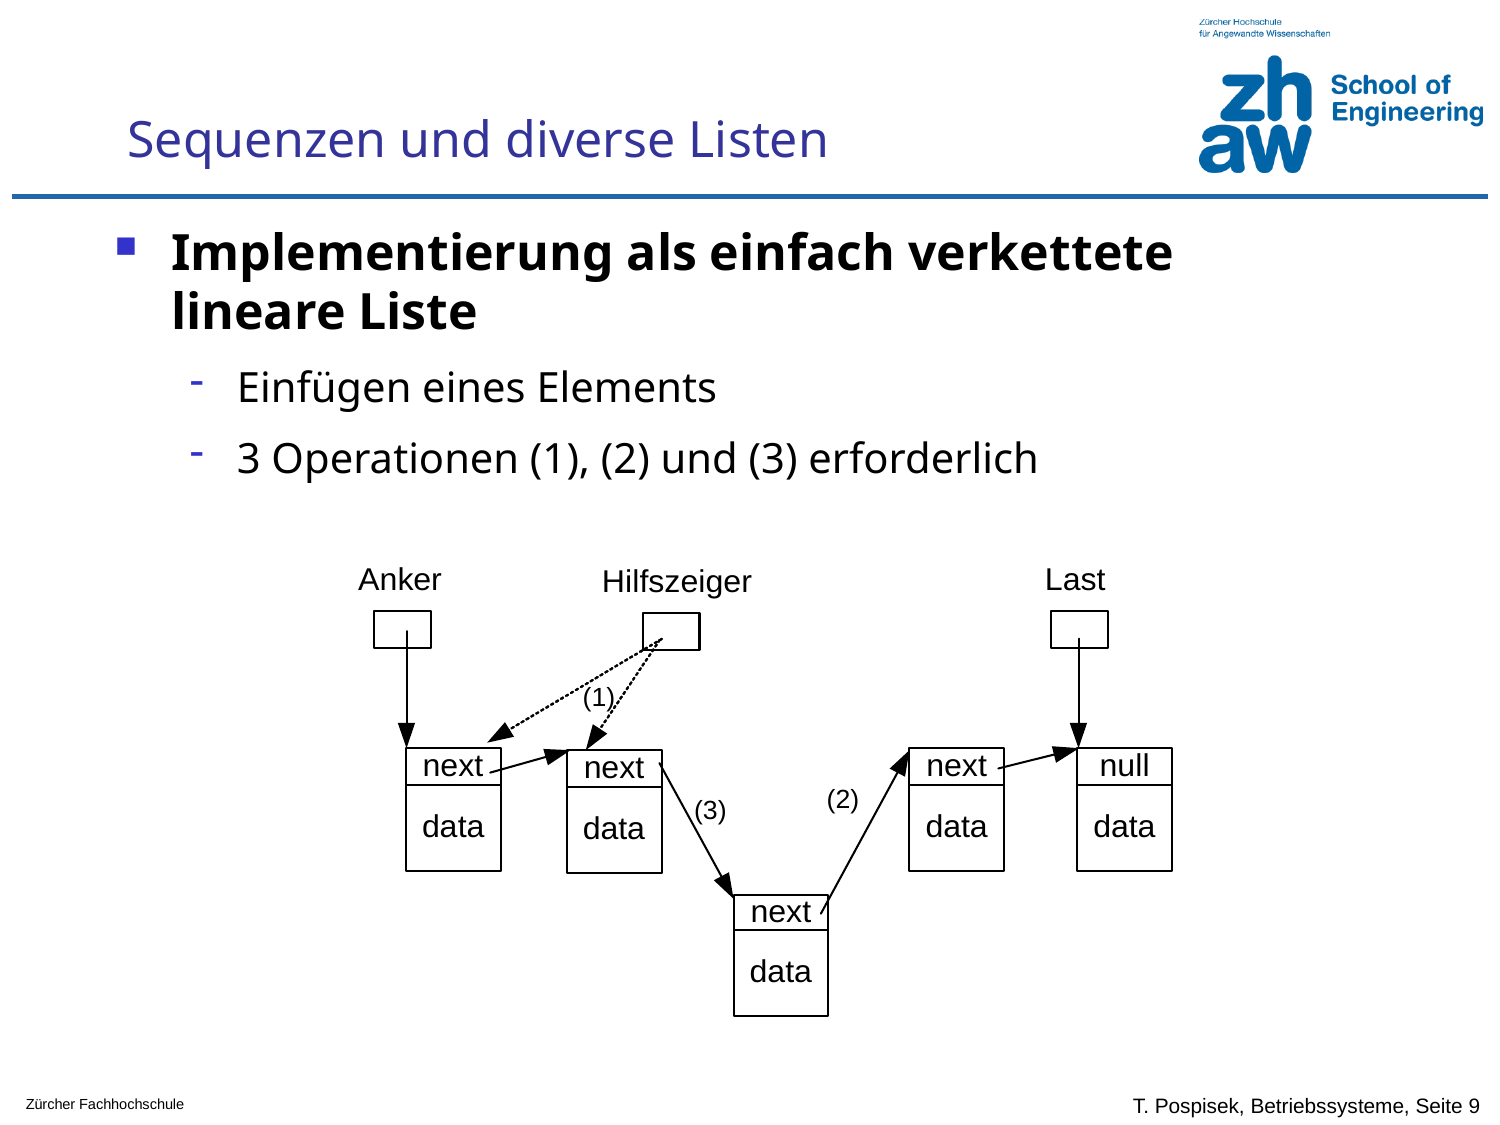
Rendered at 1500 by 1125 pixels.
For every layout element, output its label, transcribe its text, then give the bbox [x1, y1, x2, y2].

picture [312, 549, 1178, 1021]
picture [1199, 19, 1483, 173]
title Sequenzen und diverse Listen [112, 50, 1391, 175]
list Implementierung als einfach verkettete lineare Liste Einfügen eines Elements 3 Operationen (1), (2) und (3) erforderlich [99, 212, 1200, 938]
